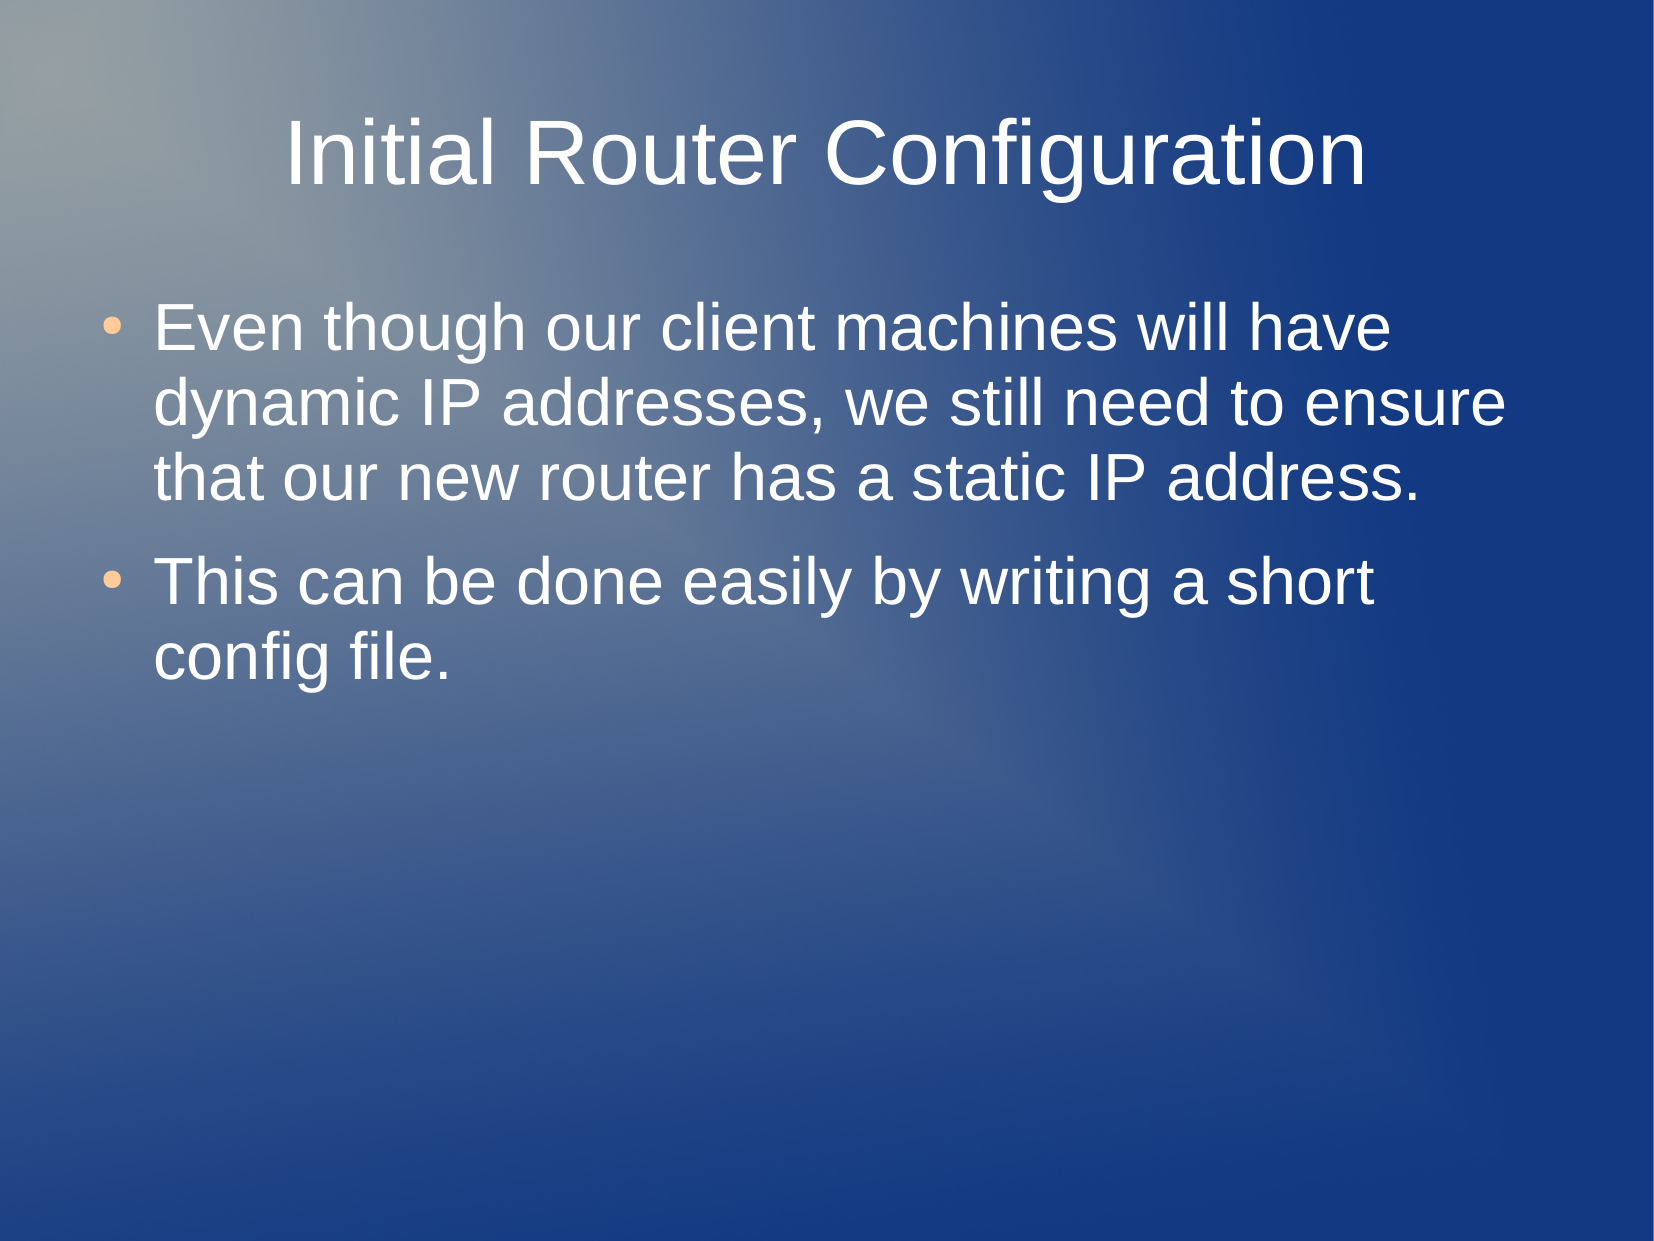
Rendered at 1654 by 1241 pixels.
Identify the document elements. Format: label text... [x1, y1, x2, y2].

picture [0, 0, 1654, 1241]
list Even though our client machines will have dynamic IP addresses, we still need to ensure that our new router has a static IP address. This can be done easily by writing a short config file. [82, 290, 1571, 1109]
title Initial Router Configuration [82, 49, 1571, 257]
